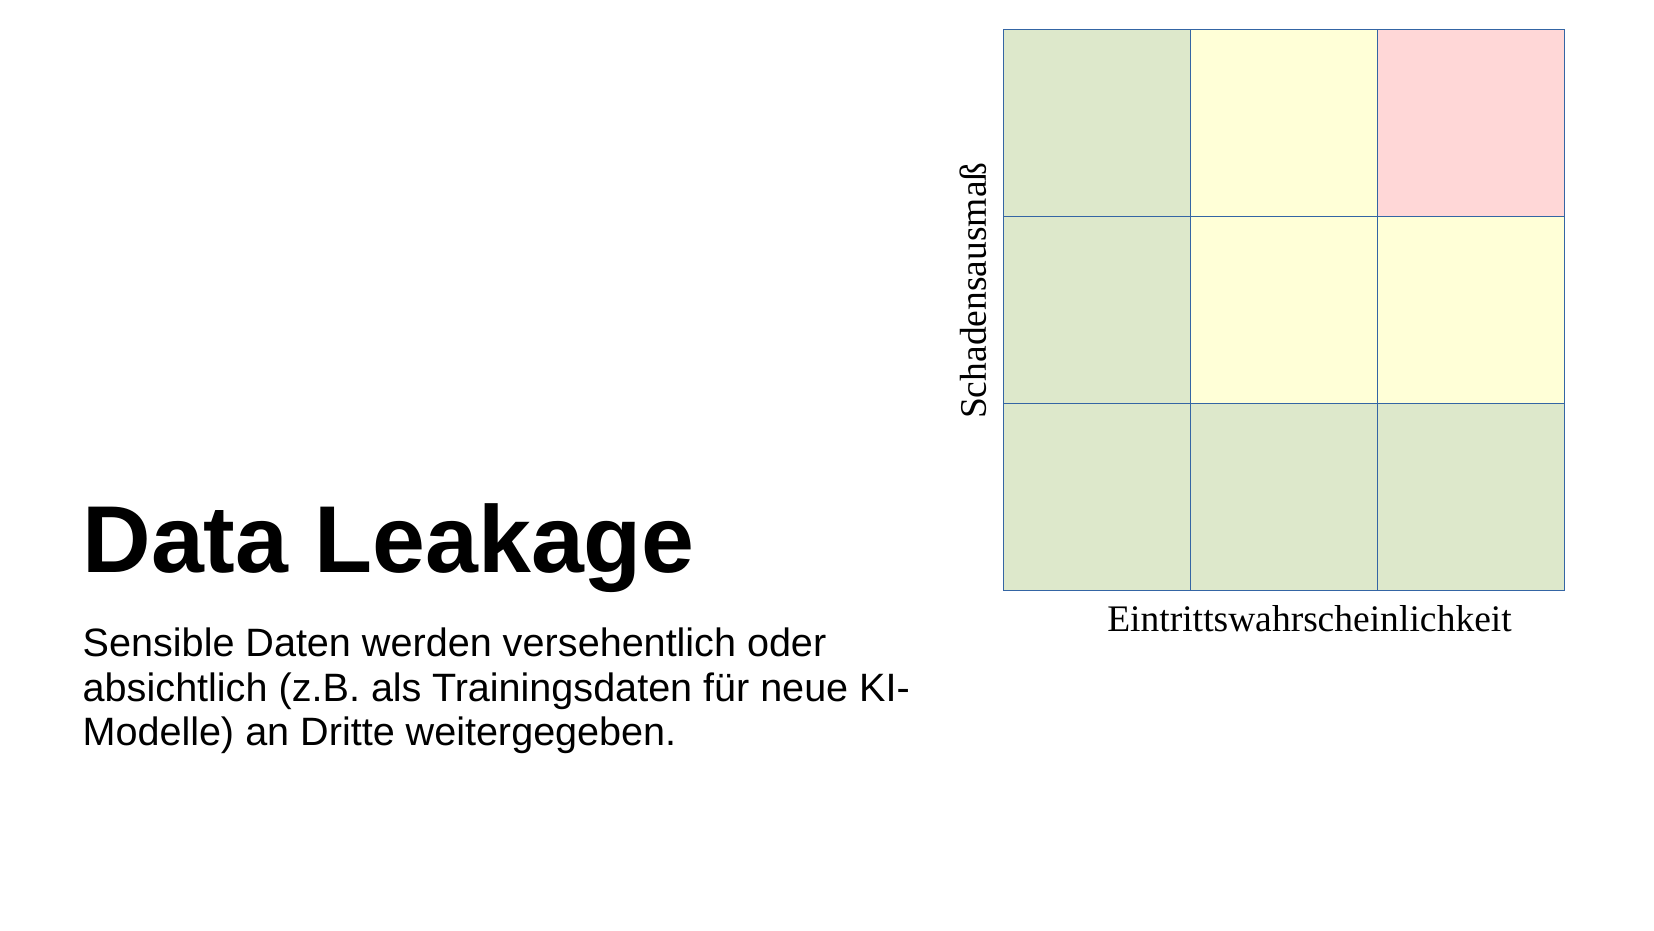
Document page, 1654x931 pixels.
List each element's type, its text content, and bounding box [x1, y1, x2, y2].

text_box Schadensausmaß [944, 147, 1002, 434]
list Data Leakage Sensible Daten werden versehentlich oder absichtlich (z.B. als Trainingsdaten für neue KI-Modelle) an Dritte weitergegeben. [82, 217, 945, 758]
text_box [1003, 29, 1565, 591]
text_box Eintrittswahrscheinlichkeit [1092, 590, 1527, 647]
